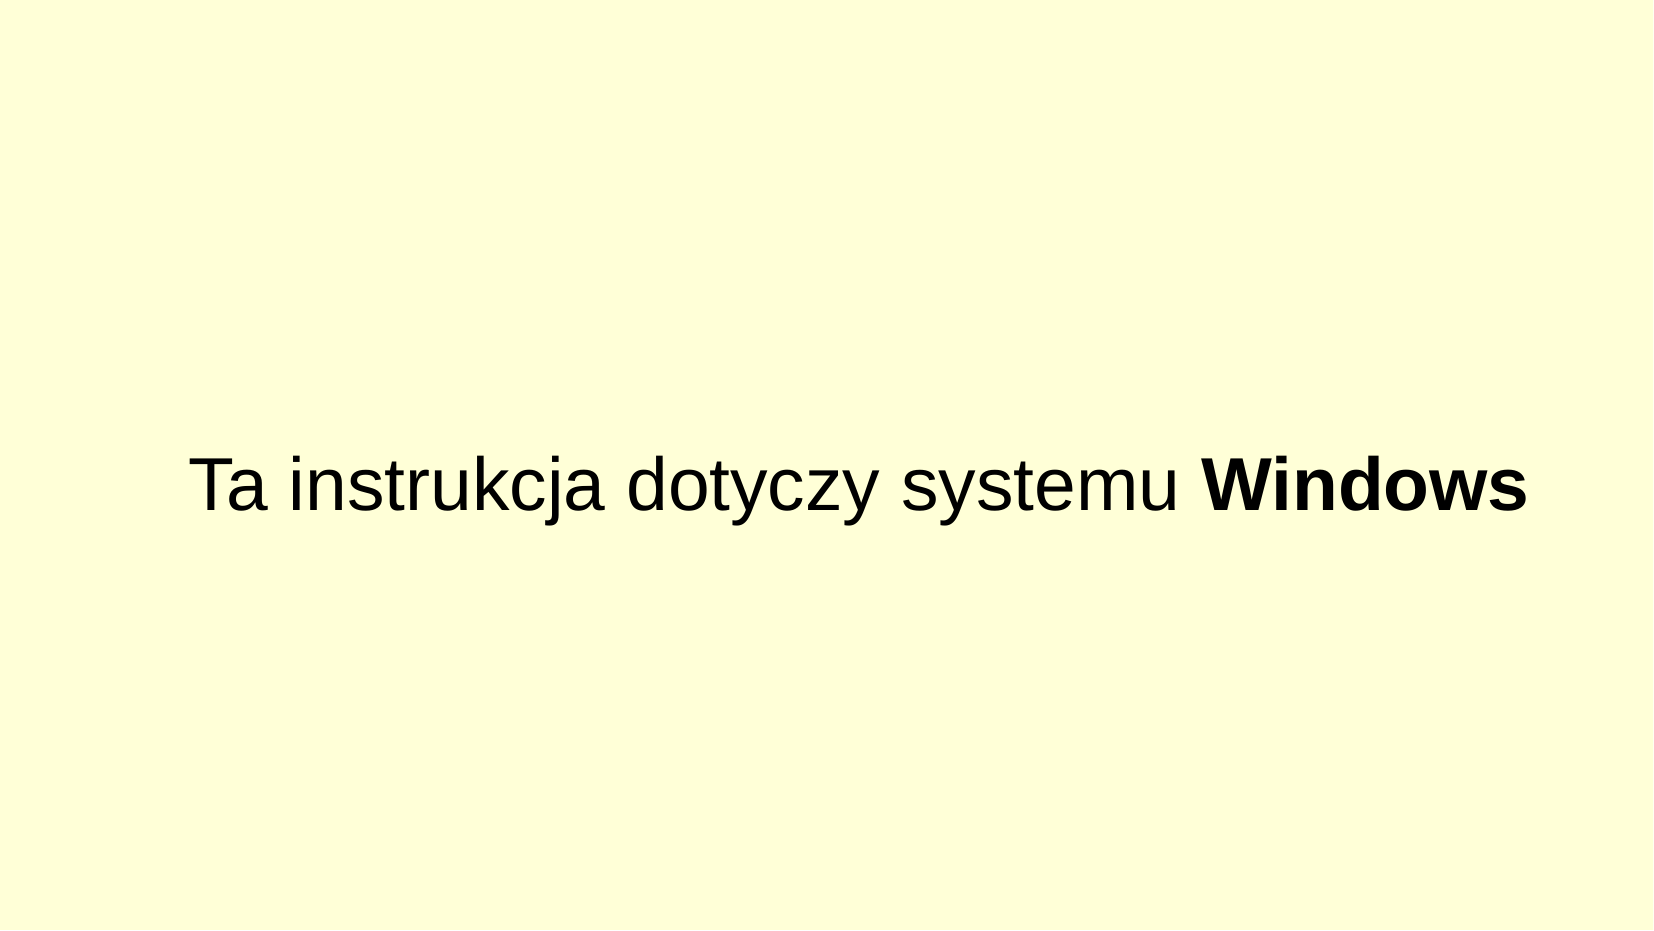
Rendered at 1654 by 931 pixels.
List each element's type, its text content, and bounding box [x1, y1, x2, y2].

list Ta instrukcja dotyczy systemu Windows [118, 442, 1625, 650]
